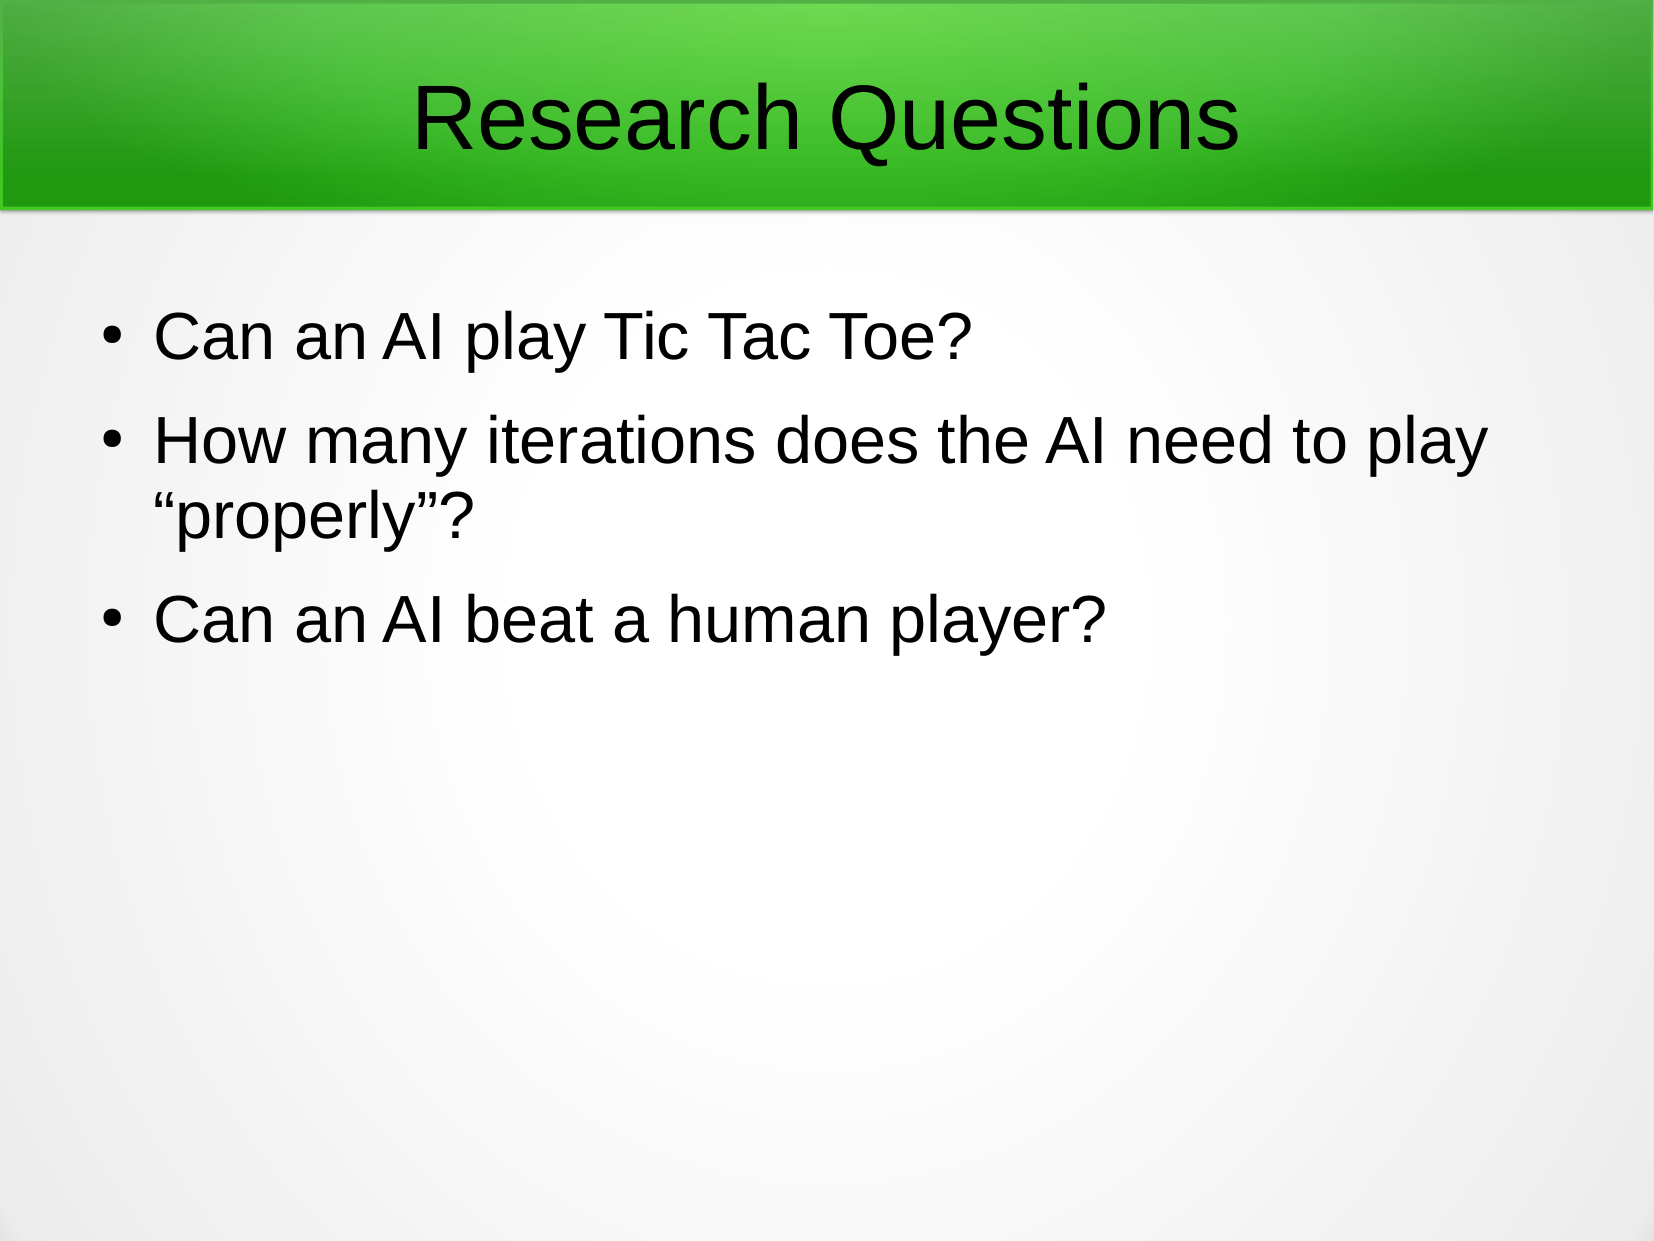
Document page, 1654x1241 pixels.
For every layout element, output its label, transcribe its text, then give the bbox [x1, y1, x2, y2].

list Can an AI play Tic Tac Toe? How many iterations does the AI need to play “properly”? Can an AI beat a human player? [82, 299, 1571, 1019]
title Research Questions [82, 47, 1571, 189]
